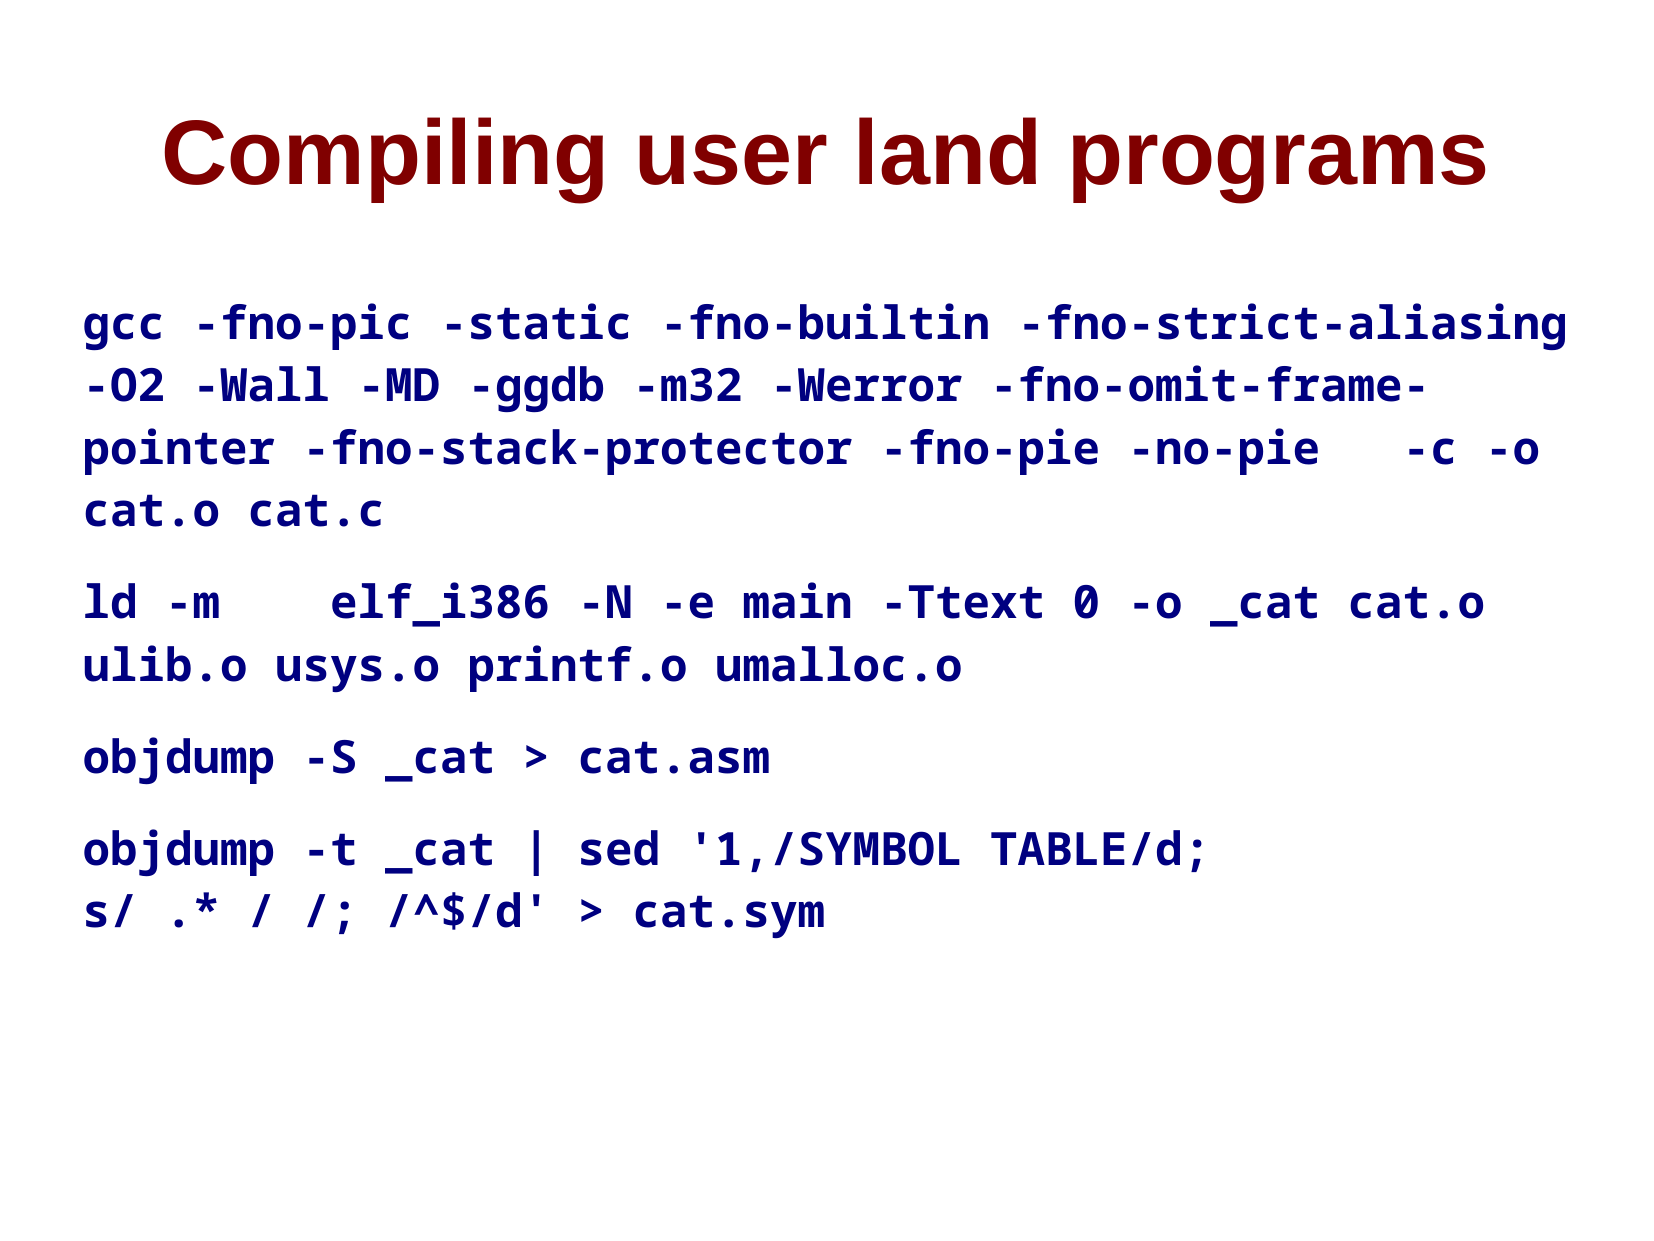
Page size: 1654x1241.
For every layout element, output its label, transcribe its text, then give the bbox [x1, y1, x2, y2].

title Compiling user land programs [82, 49, 1571, 257]
list gcc -fno-pic -static -fno-builtin -fno-strict-aliasing -O2 -Wall -MD -ggdb -m32 -Werror -fno-omit-frame-pointer -fno-stack-protector -fno-pie -no-pie -c -o cat.o cat.c ld -m elf_i386 -N -e main -Ttext 0 -o _cat cat.o ulib.o usys.o printf.o umalloc.o objdump -S _cat > cat.asm objdump -t _cat | sed '1,/SYMBOL TABLE/d; s/ .* / /; /^$/d' > cat.sym [82, 290, 1571, 1010]
